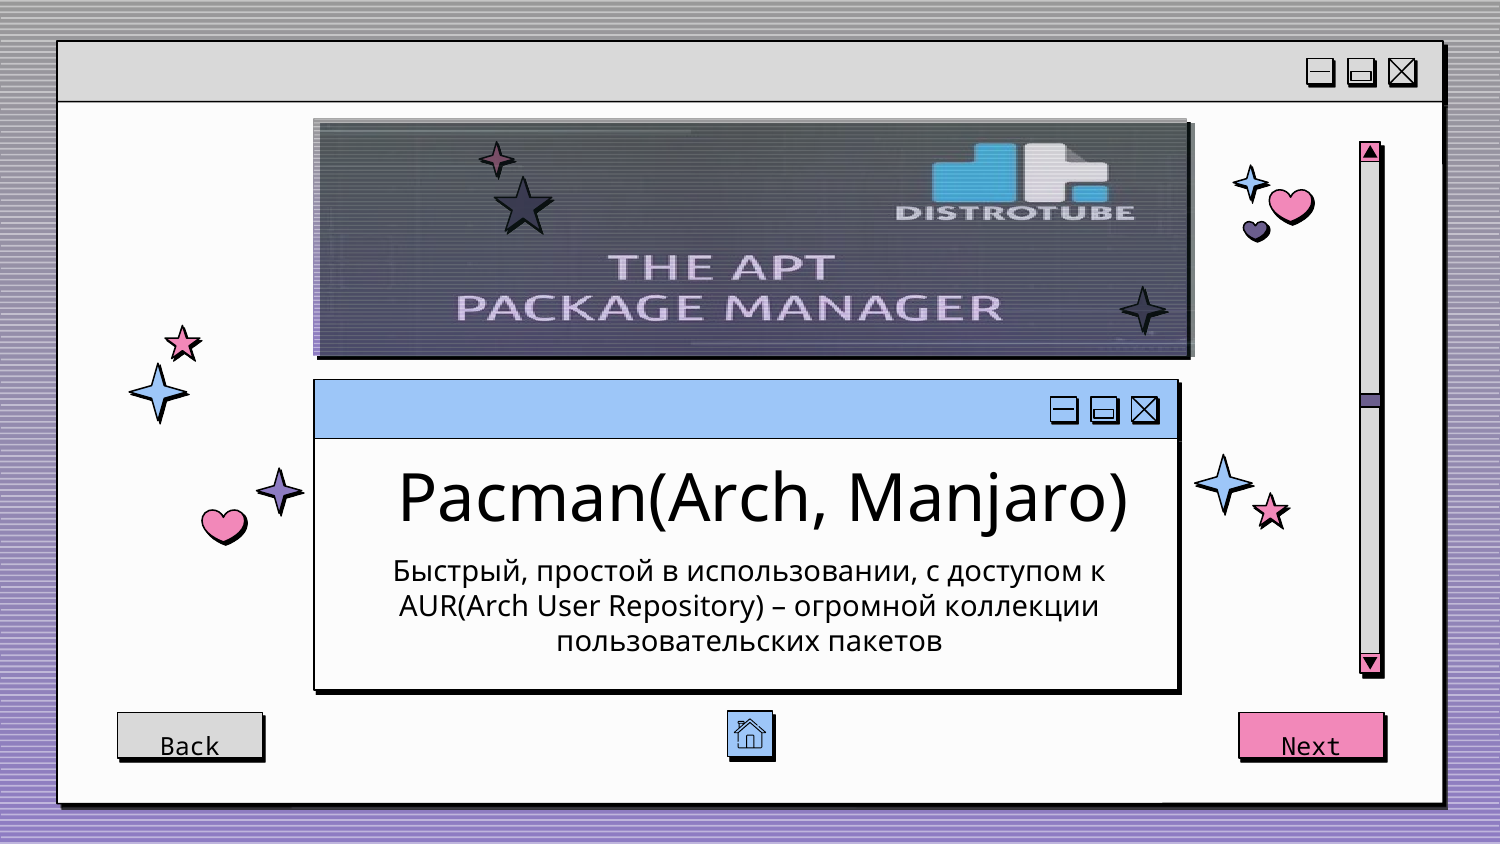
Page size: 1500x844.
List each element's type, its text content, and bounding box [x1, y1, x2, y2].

text_box [117, 712, 263, 758]
text_box [644, 638, 653, 649]
text_box [1360, 142, 1380, 673]
subtitle Back [129, 714, 251, 753]
text_box [165, 325, 200, 359]
text_box [578, 638, 587, 649]
text_box [1243, 221, 1268, 240]
text_box [849, 643, 856, 649]
text_box [743, 644, 751, 649]
text_box [930, 644, 938, 649]
text_box [1252, 492, 1288, 527]
text_box [790, 638, 796, 647]
text_box [614, 644, 622, 649]
text_box [912, 638, 921, 649]
text_box [129, 363, 187, 421]
text_box [256, 468, 302, 514]
text_box [663, 644, 671, 649]
text_box [1194, 454, 1253, 512]
text_box [201, 510, 245, 542]
subtitle Быстрый, простой в использовании, с доступом к AUR(Arch User Repository) – огромной коллекции пользовательских пакетов [357, 537, 1142, 638]
picture [320, 123, 1195, 357]
text_box [313, 550, 1178, 690]
text_box [679, 643, 686, 649]
subtitle Next [1250, 714, 1373, 753]
title Pacman(Arch, Manjaro) [313, 413, 1213, 550]
text_box [313, 379, 1178, 413]
text_box [1238, 712, 1384, 758]
text_box [1269, 189, 1313, 222]
text_box [1233, 165, 1269, 200]
text_box [727, 711, 773, 757]
text_box [313, 119, 1186, 356]
